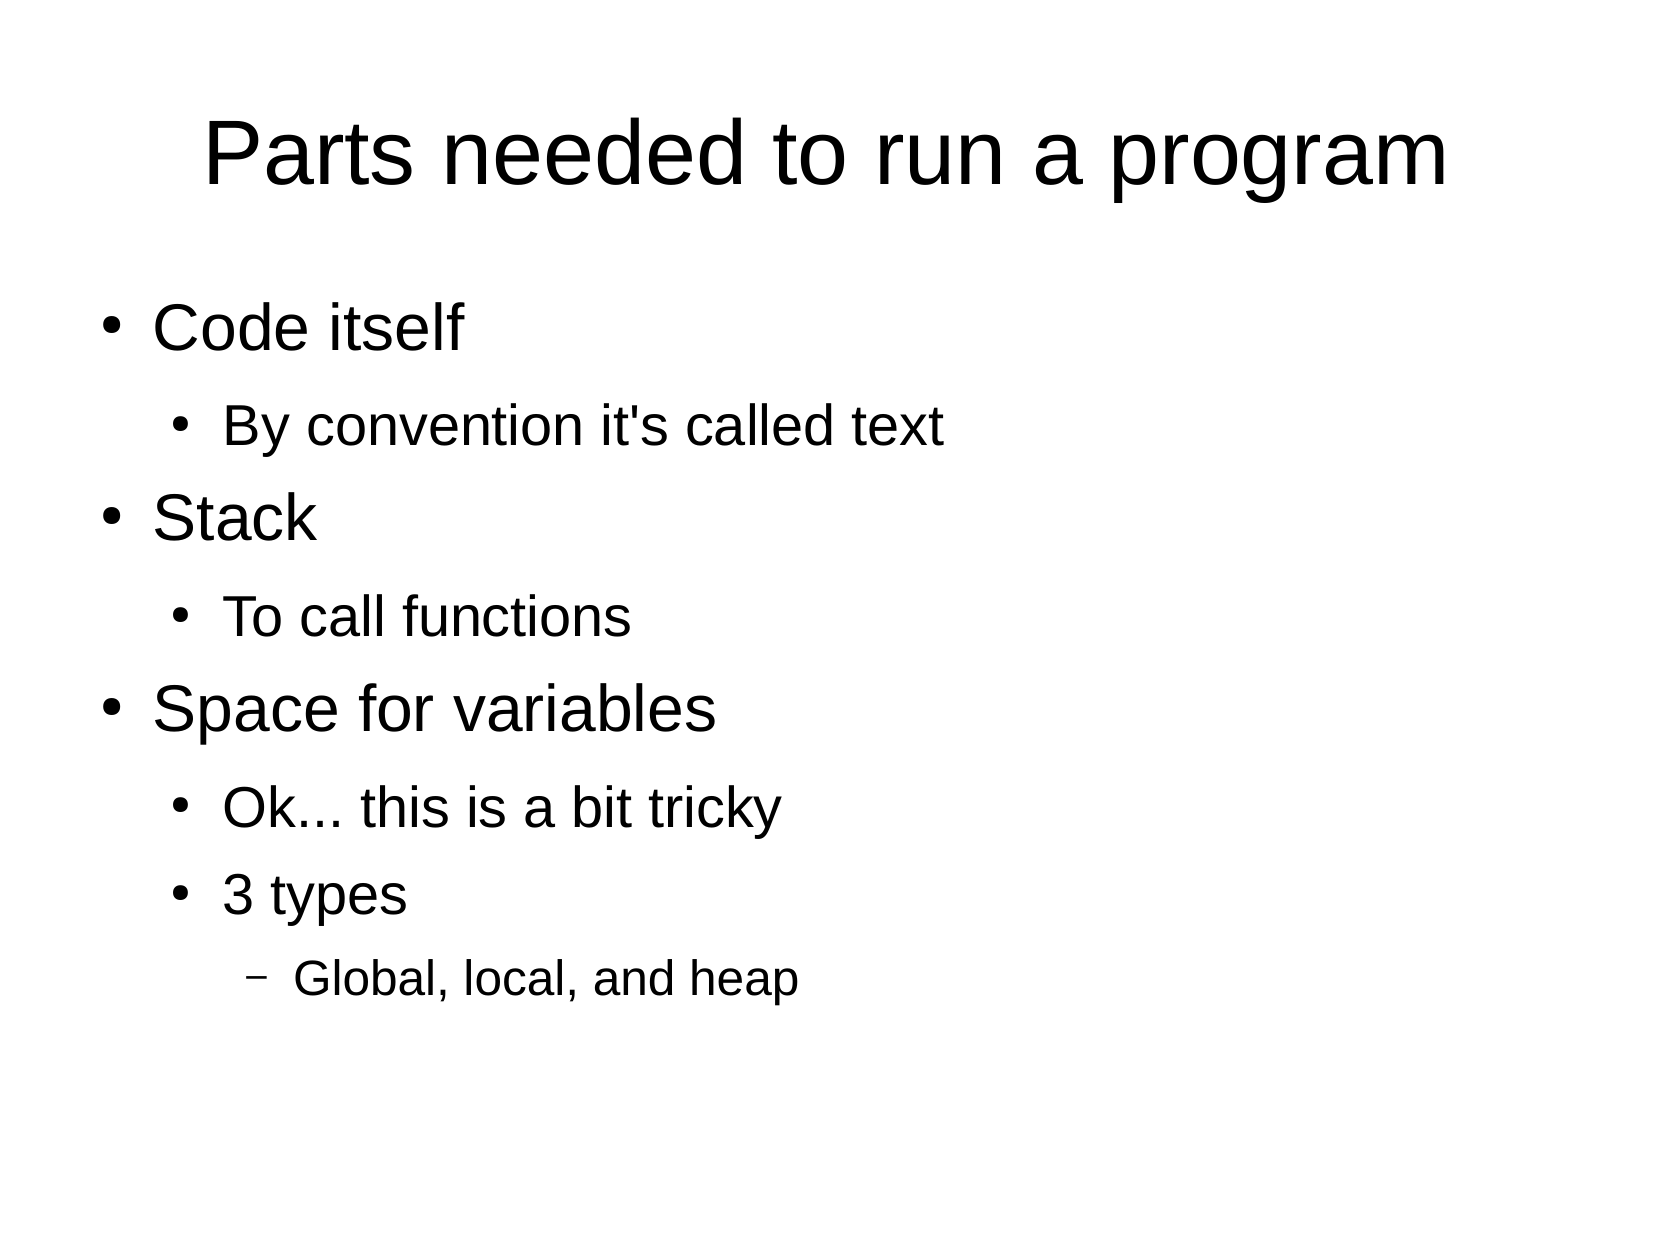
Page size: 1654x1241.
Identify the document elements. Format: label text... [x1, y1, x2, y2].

list Code itself By convention it's called text Stack To call functions Space for variables Ok... this is a bit tricky 3 types Global, local, and heap [82, 290, 1571, 1010]
title Parts needed to run a program [82, 49, 1571, 257]
